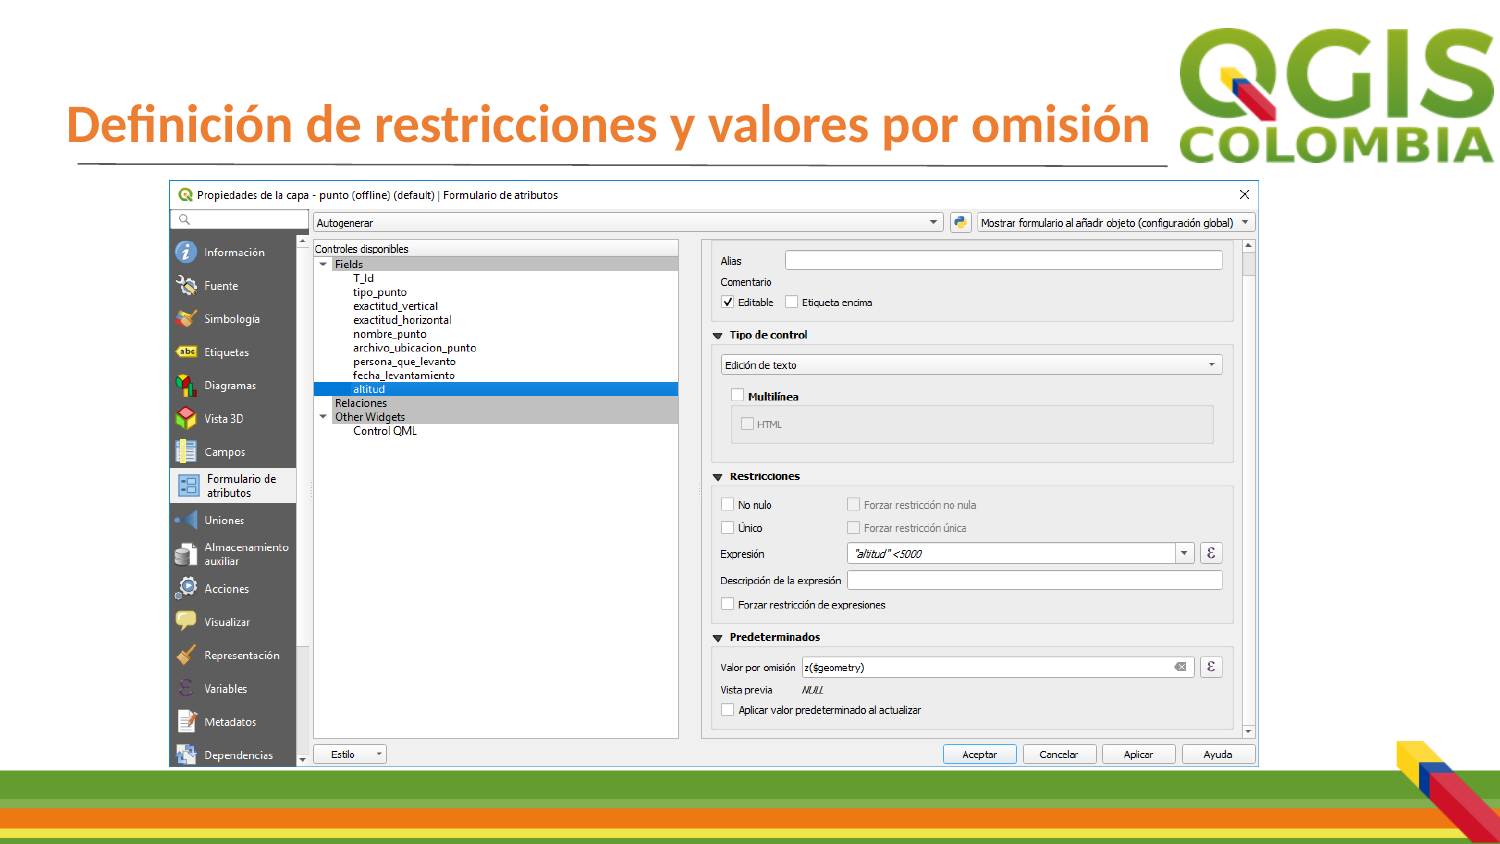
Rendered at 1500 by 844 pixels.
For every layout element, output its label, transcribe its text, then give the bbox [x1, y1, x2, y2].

title Definición de restricciones y valores por omisión [51, 73, 1449, 168]
picture [1180, 28, 1494, 163]
picture [0, 180, 1500, 844]
